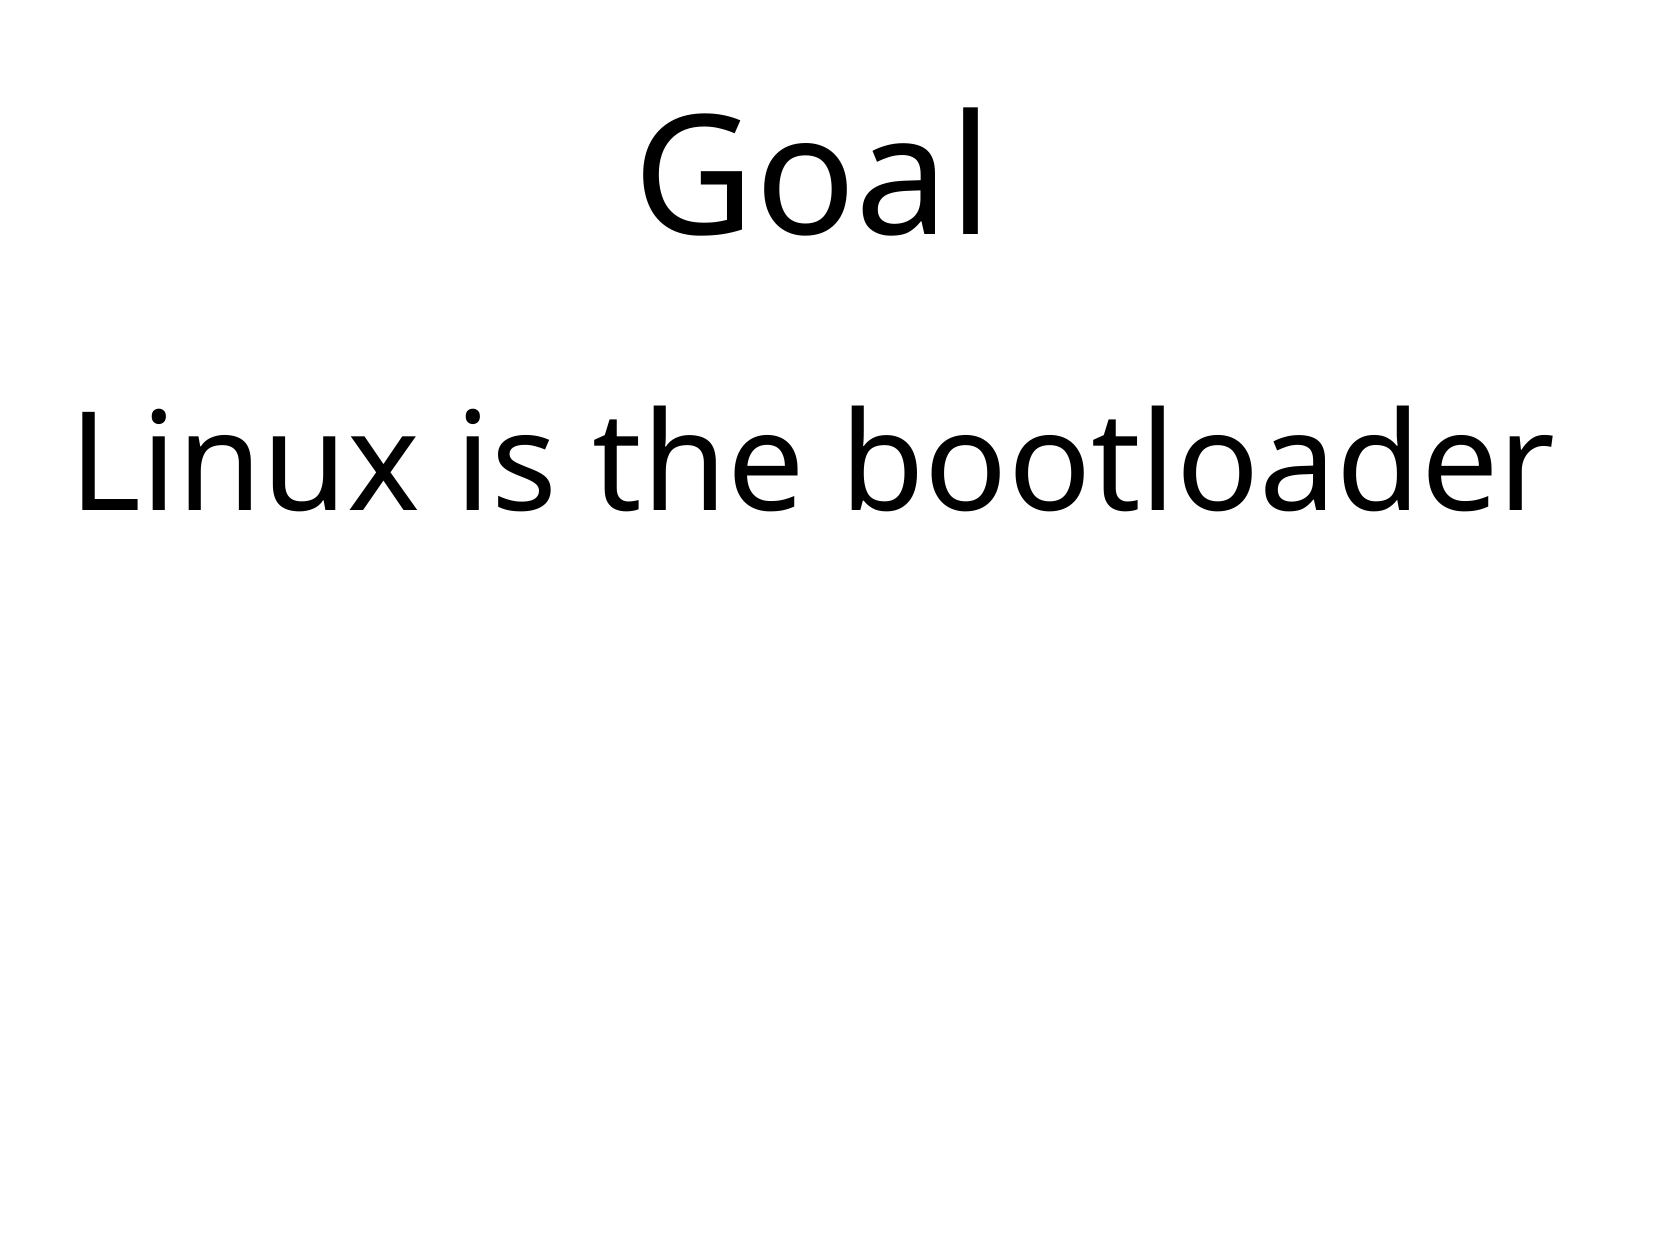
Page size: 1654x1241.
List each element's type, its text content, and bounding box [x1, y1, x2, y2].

text_box Goal Linux is the bootloader [55, 49, 1599, 500]
